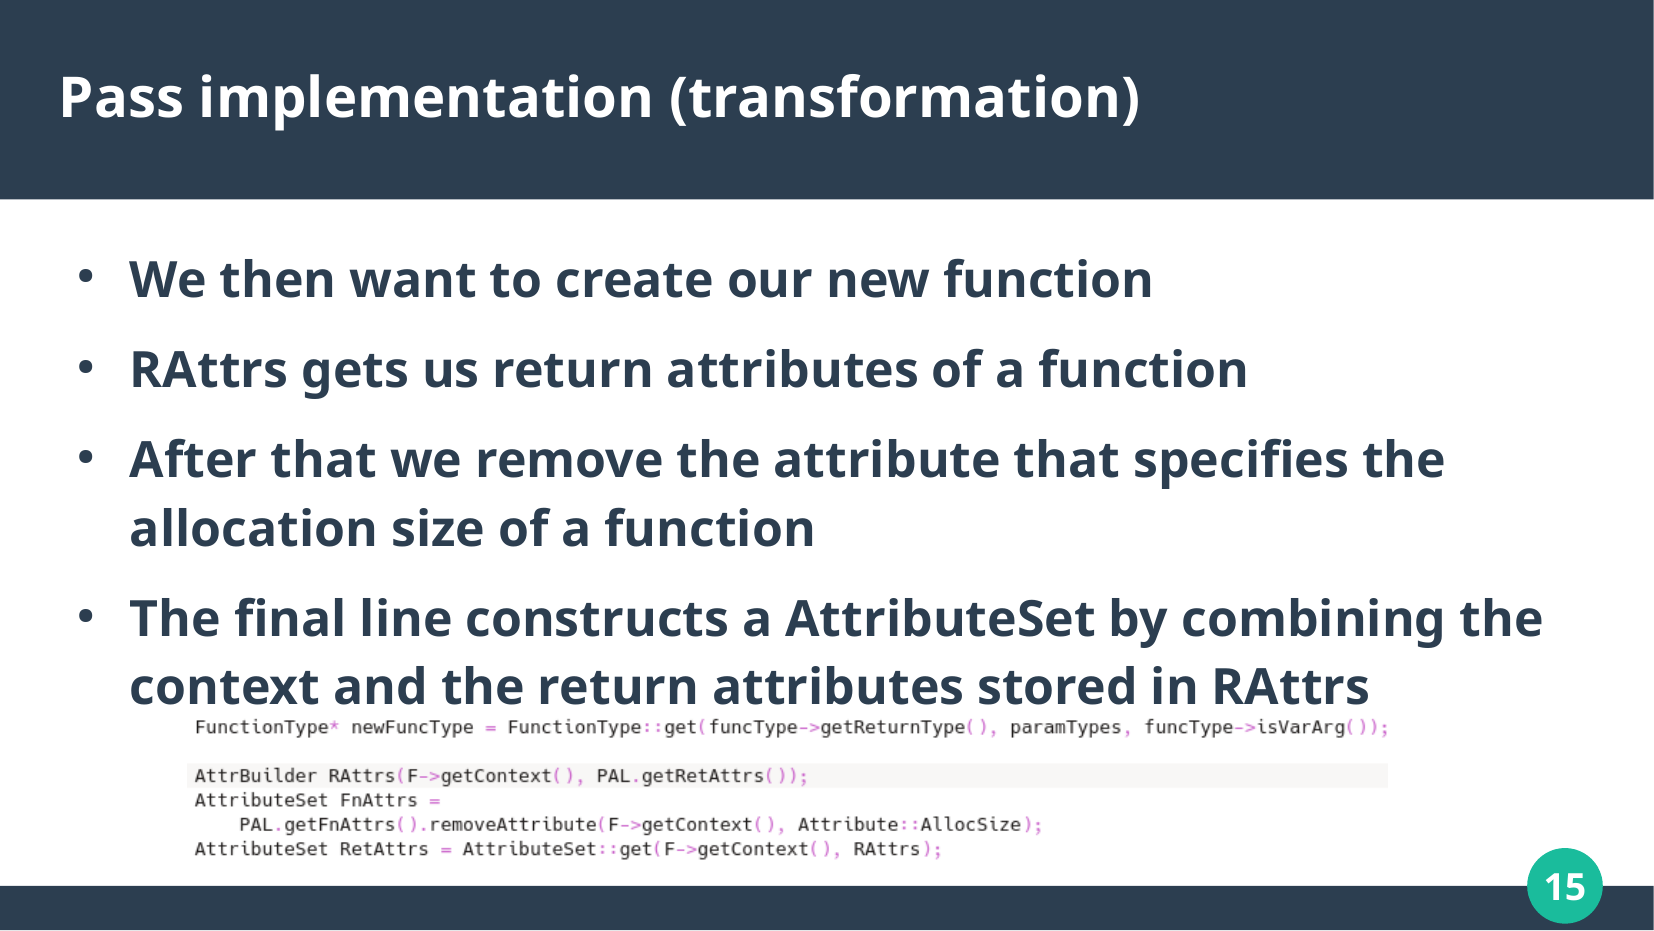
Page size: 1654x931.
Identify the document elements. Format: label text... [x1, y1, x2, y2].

picture [187, 712, 1388, 864]
title Pass implementation (transformation) [59, 37, 1595, 155]
list We then want to create our new function RAttrs gets us return attributes of a function After that we remove the attribute that specifies the allocation size of a function The final line constructs a AttributeSet by combining the context and the return attributes stored in RAttrs [59, 243, 1595, 864]
